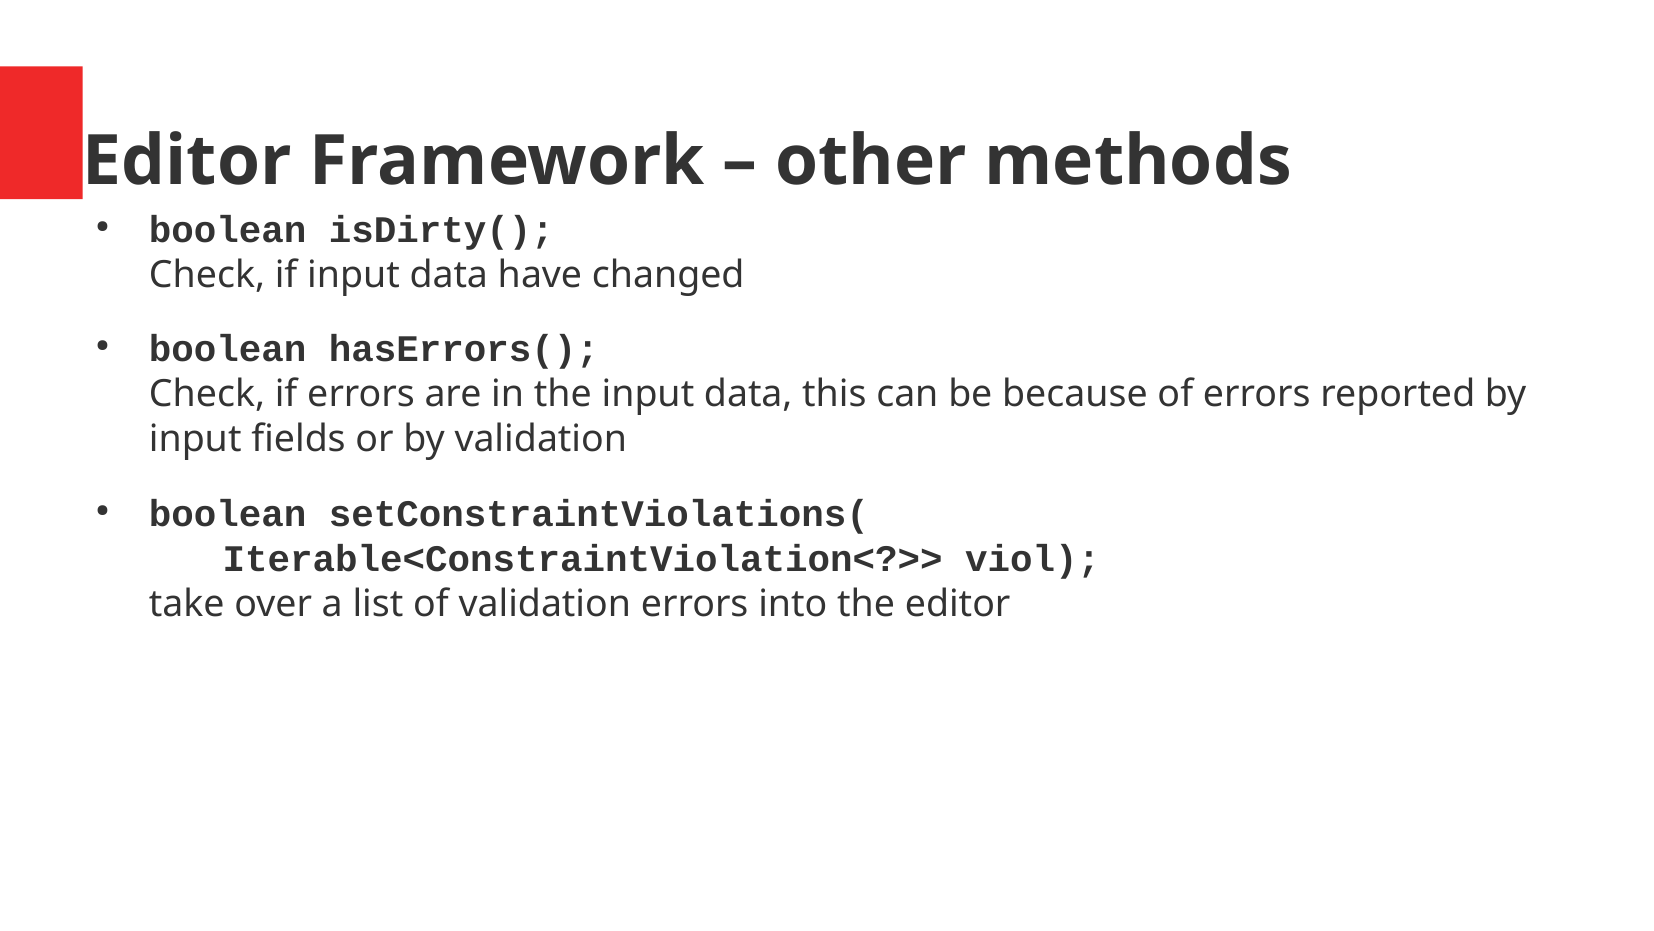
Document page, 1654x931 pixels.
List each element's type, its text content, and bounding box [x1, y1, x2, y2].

title Editor Framework – other methods [82, 14, 1571, 216]
list boolean isDirty(); Check, if input data have changed boolean hasErrors(); Check, if errors are in the input data, this can be because of errors reported by input fields or by validation boolean setConstraintViolations( Iterable<ConstraintViolation<?>> viol); take over a list of validation errors into the editor [78, 205, 1567, 827]
